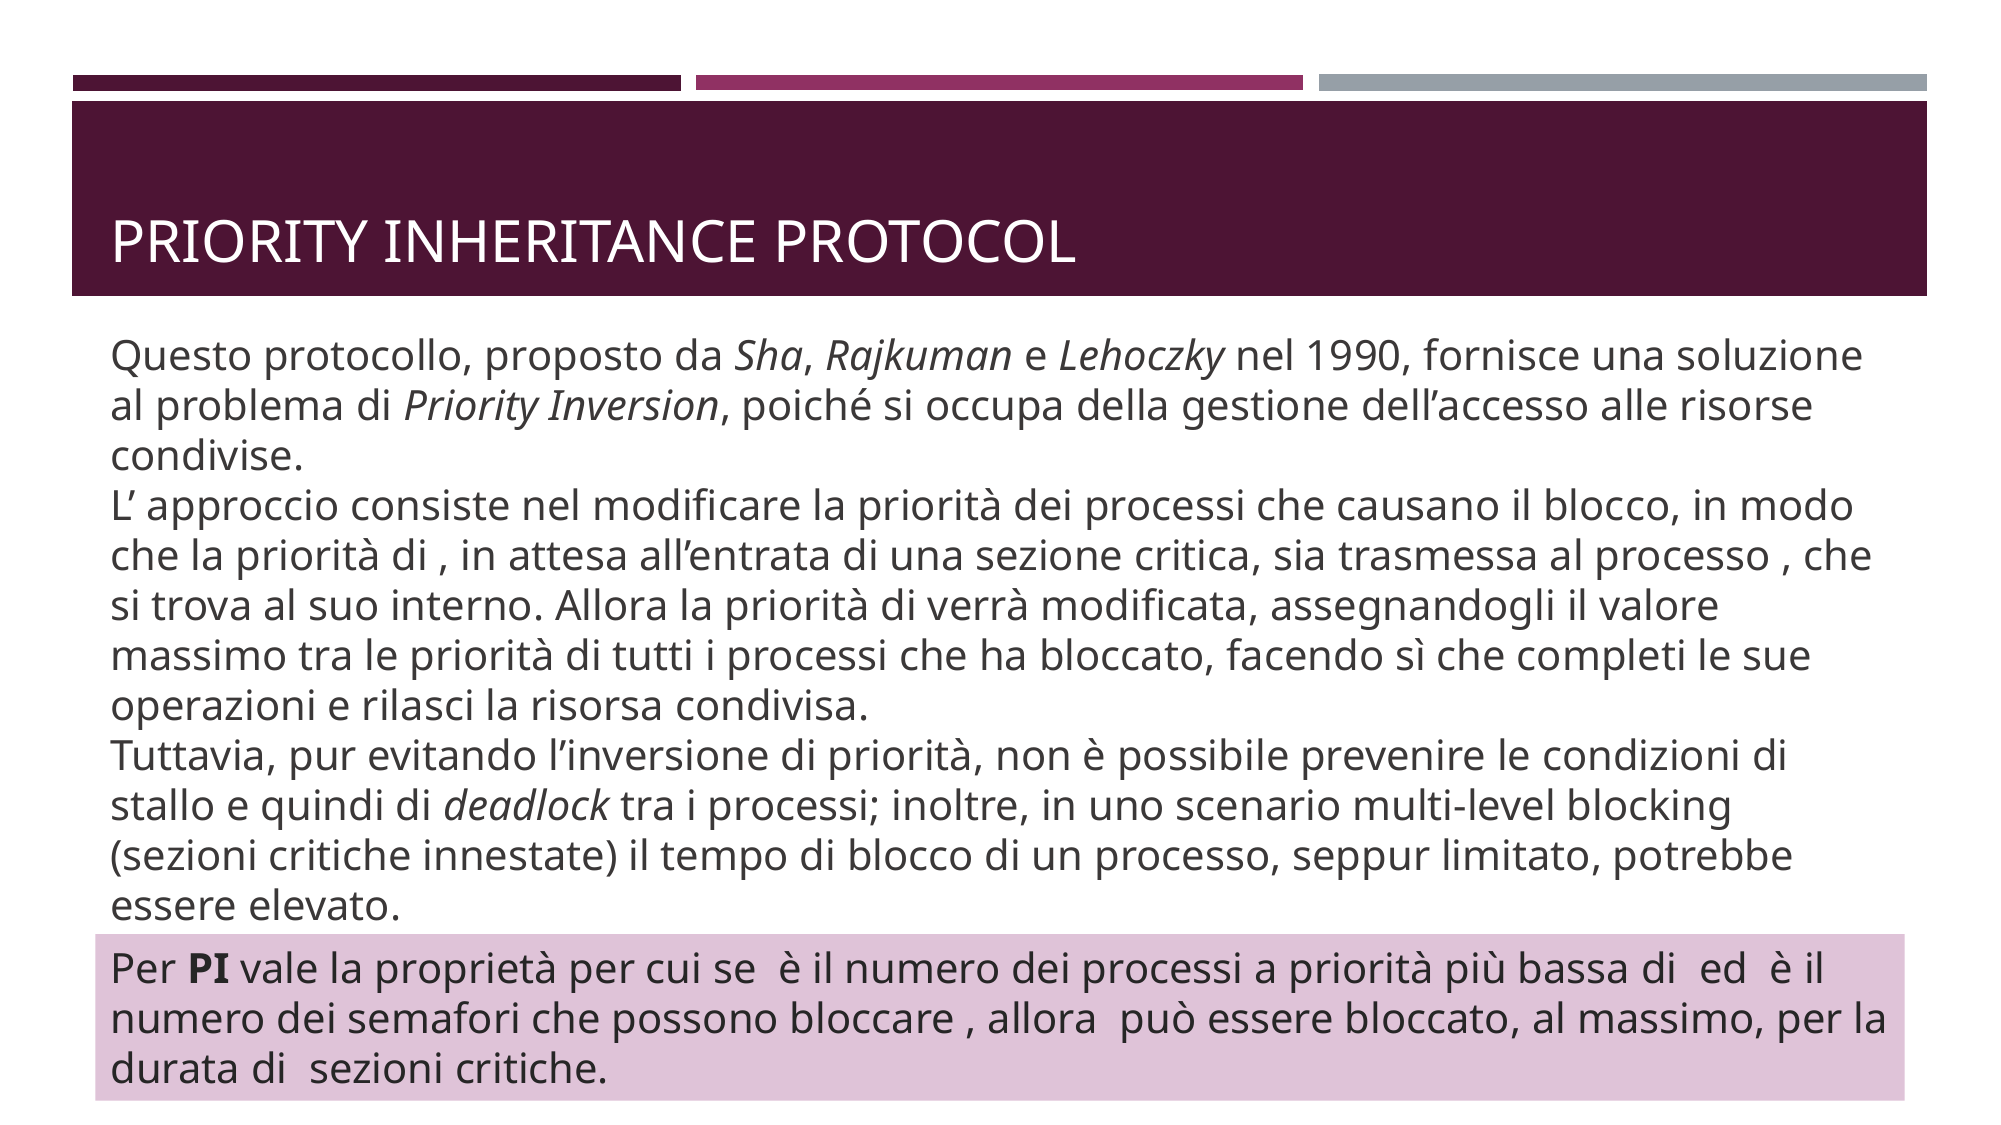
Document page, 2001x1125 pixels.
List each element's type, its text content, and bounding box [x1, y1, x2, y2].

title Priority inheritance protocol [95, 115, 1905, 282]
text_box Per PI vale la proprietà per cui se è il numero dei processi a priorità più bassa di ed è il numero dei semafori che possono bloccare , allora può essere bloccato, al massimo, per la durata di sezioni critiche. [95, 934, 1905, 1101]
text_box Questo protocollo, proposto da Sha, Rajkuman e Lehoczky nel 1990, fornisce una soluzione al problema di Priority Inversion, poiché si occupa della gestione dell’accesso alle risorse condivise. L’ approccio consiste nel modificare la priorità dei processi che causano il blocco, in modo che la priorità di , in attesa all’entrata di una sezione critica, sia trasmessa al processo , che si trova al suo interno. Allora la priorità di verrà modificata, assegnandogli il valore massimo tra le priorità di tutti i processi che ha bloccato, facendo sì che completi le sue operazioni e rilasci la risorsa condivisa. Tuttavia, pur evitando l’inversione di priorità, non è possibile prevenire le condizioni di stallo e quindi di deadlock tra i processi; inoltre, in uno scenario multi-level blocking (sezioni critiche innestate) il tempo di blocco di un processo, seppur limitato, potrebbe essere elevato. [95, 320, 1905, 901]
